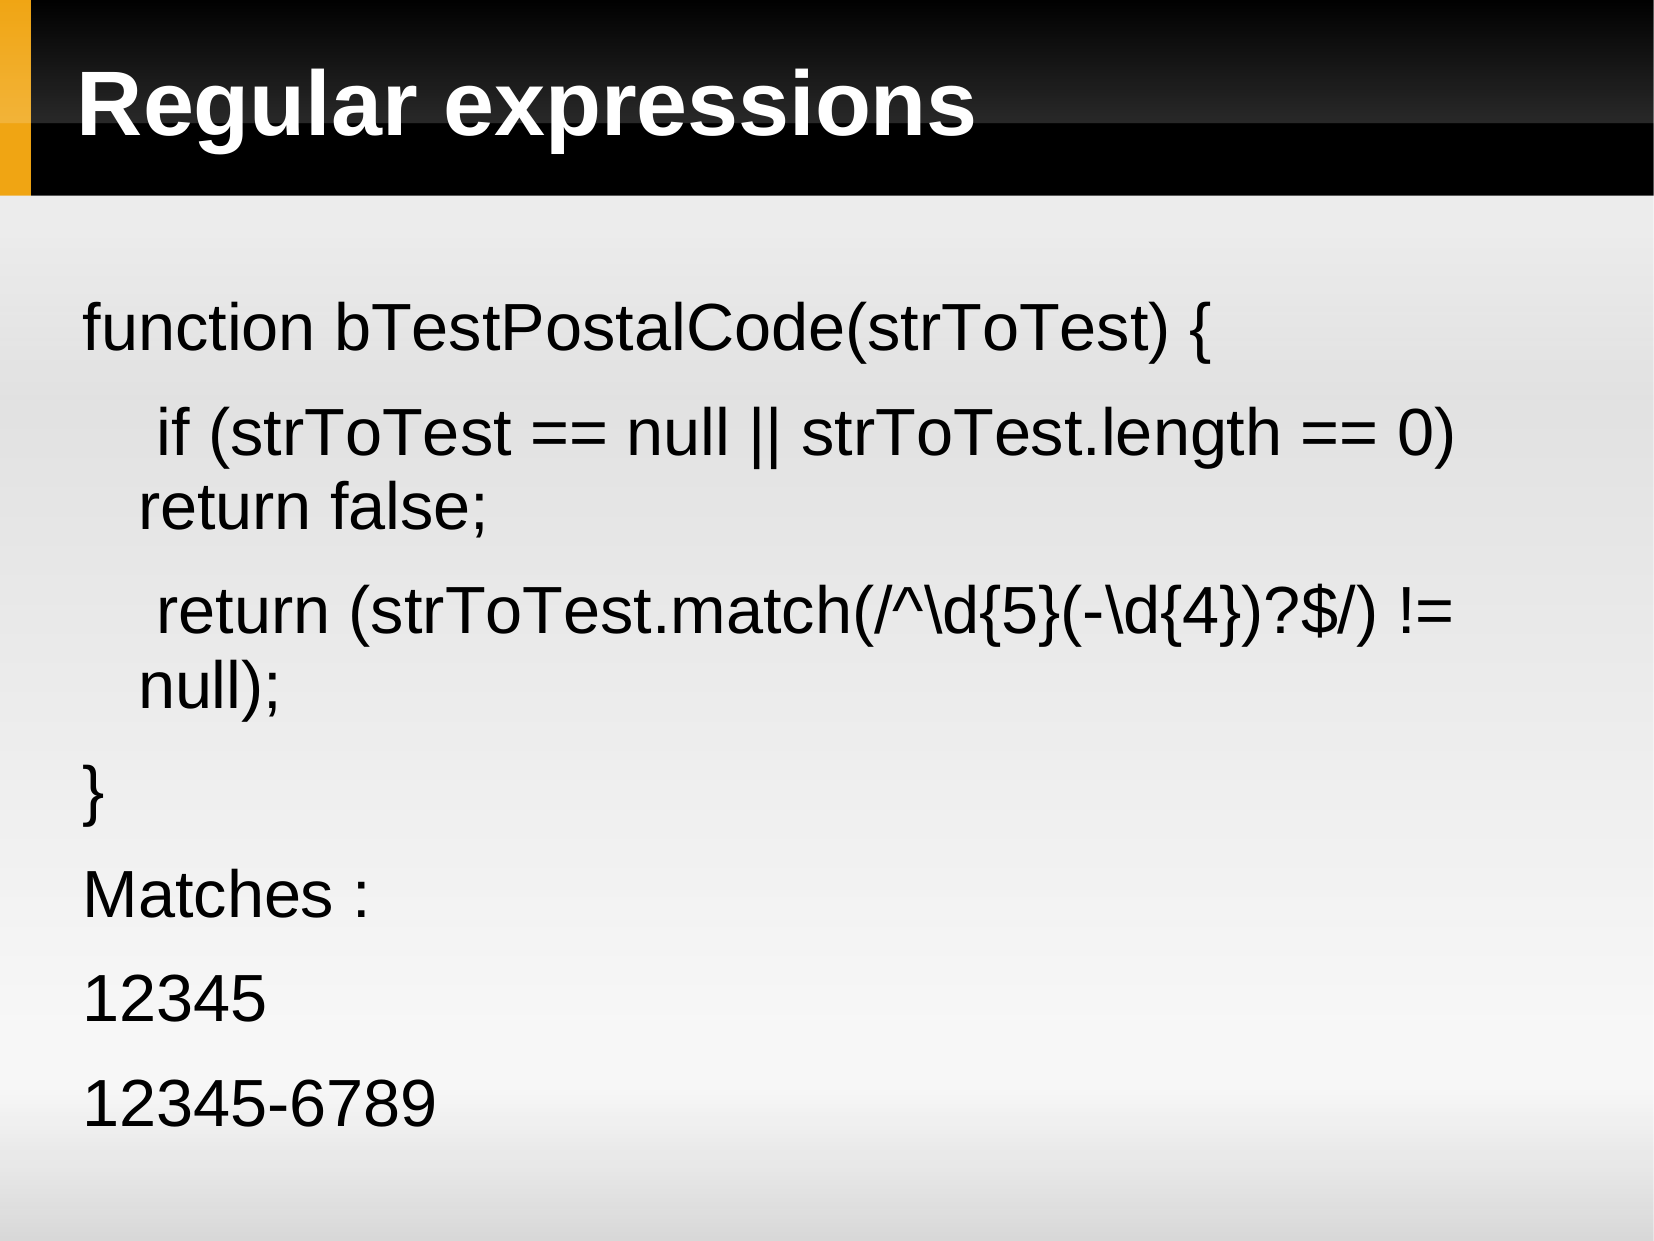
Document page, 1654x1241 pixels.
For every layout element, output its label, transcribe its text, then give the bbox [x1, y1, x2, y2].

list function bTestPostalCode(strToTest) { if (strToTest == null || strToTest.length == 0) return false; return (strToTest.match(/^\d{5}(-\d{4})?$/) != null); } Matches : 12345 12345-6789 [82, 290, 1571, 1141]
title Regular expressions [76, 0, 1565, 208]
picture [0, 0, 1654, 1241]
